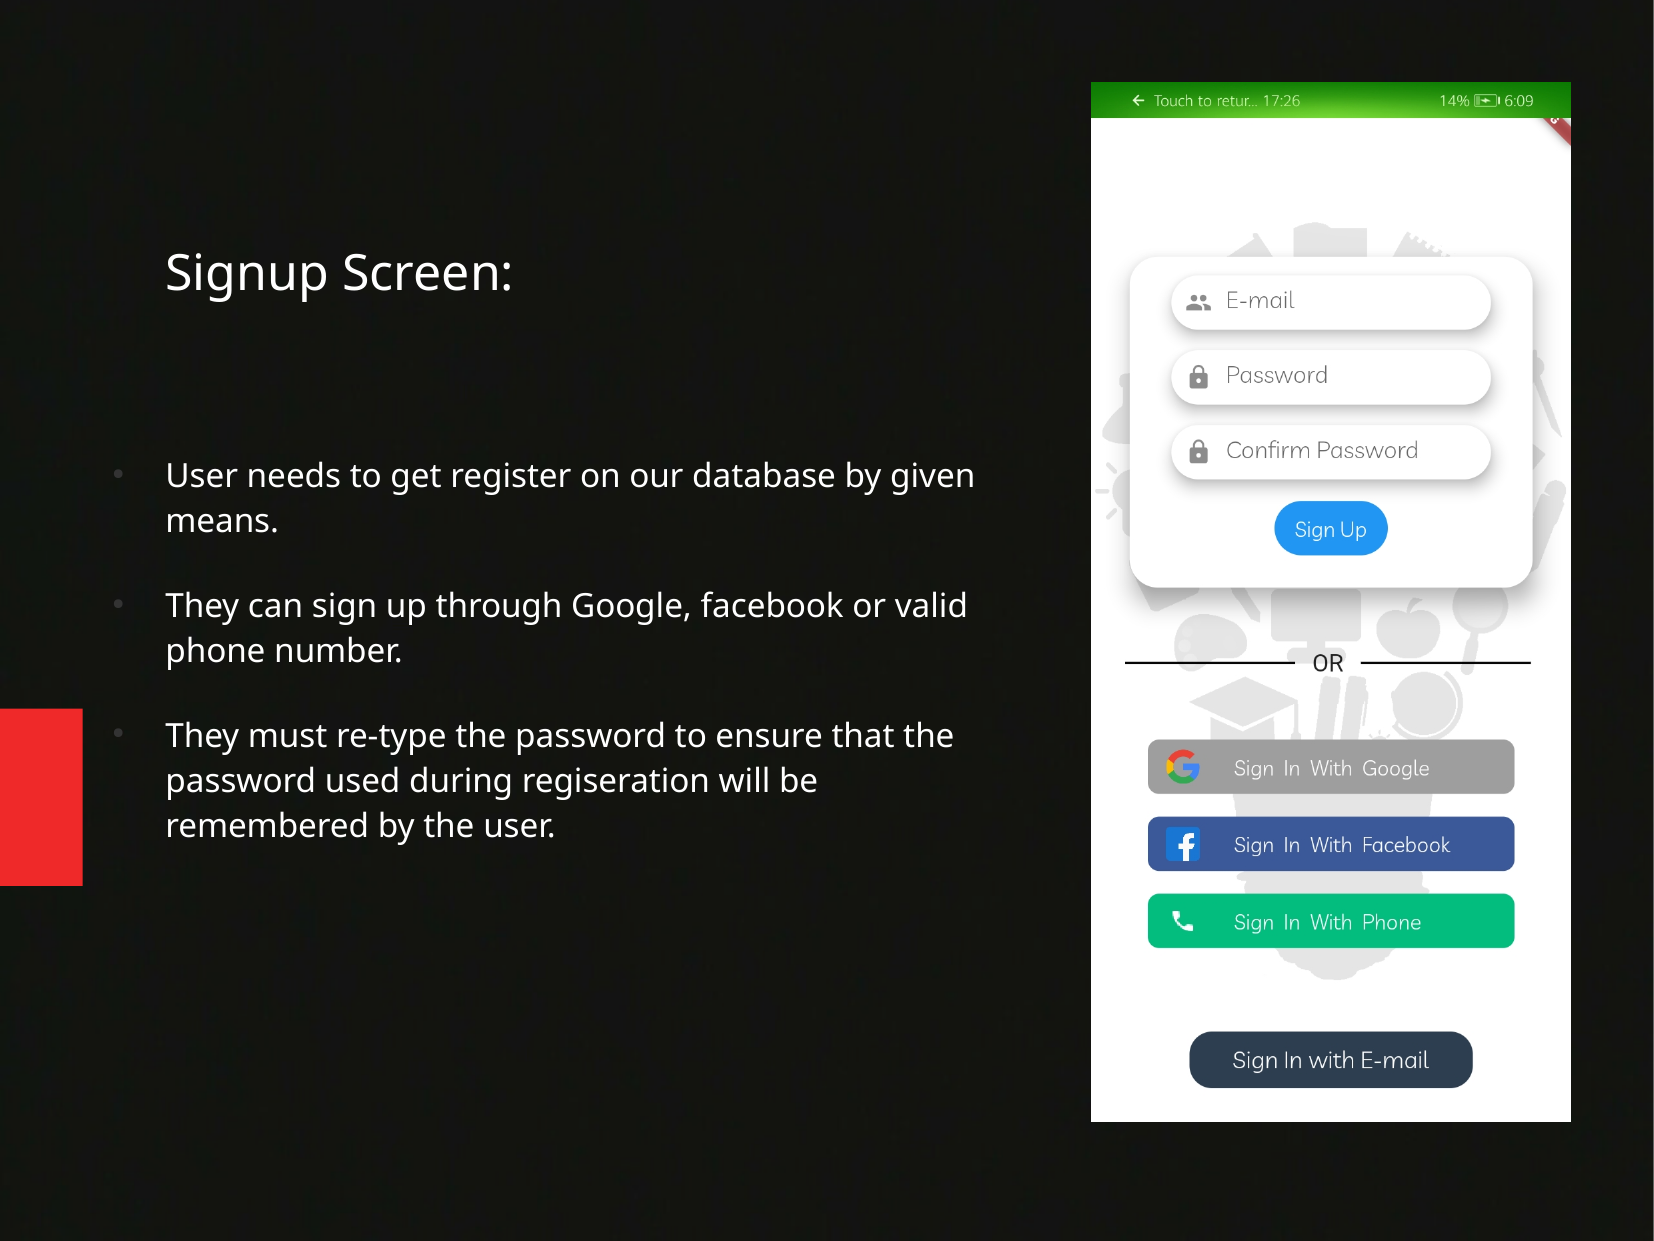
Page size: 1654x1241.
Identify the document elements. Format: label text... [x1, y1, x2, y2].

list Signup Screen: User needs to get register on our database by given means. They can sign up through Google, facebook or valid phone number. They must re-type the password to ensure that the password used during regiseration will be remembered by the user. [94, 237, 1016, 1111]
picture [0, 0, 1654, 1241]
